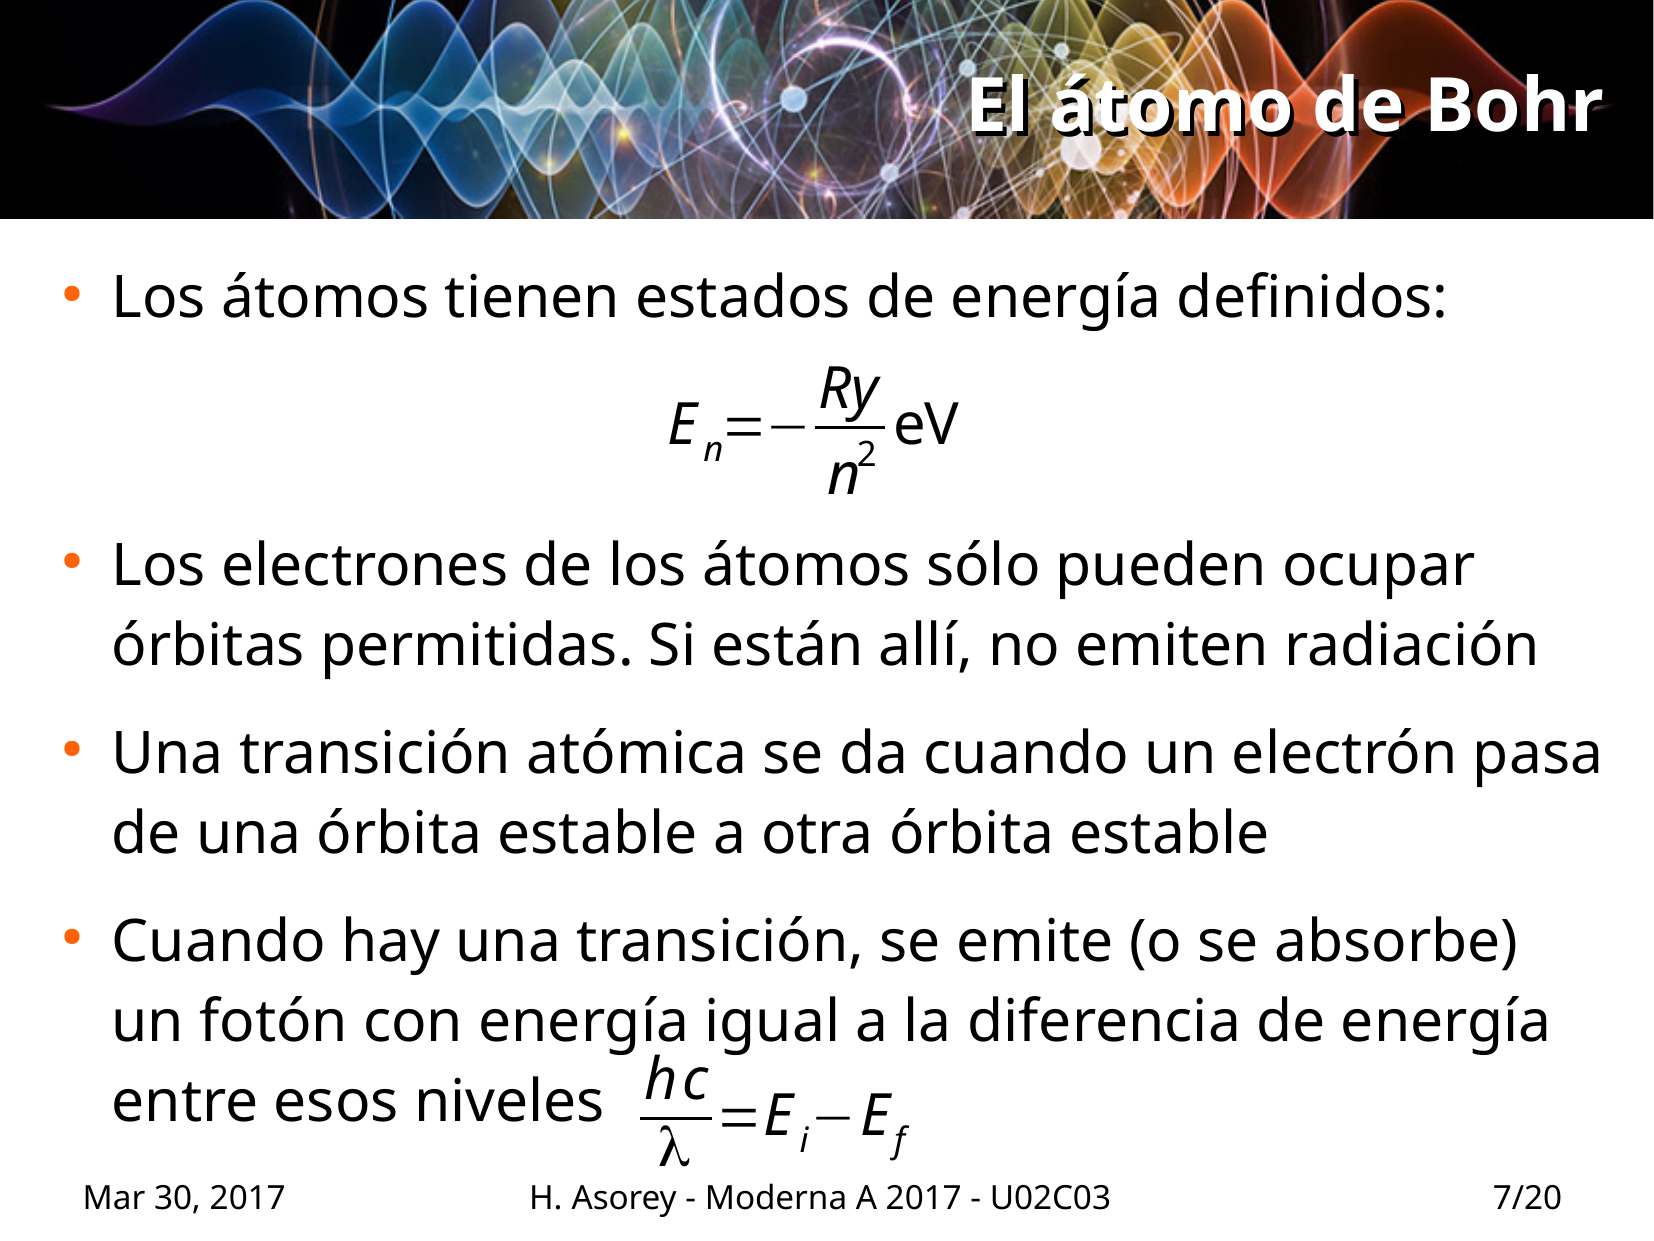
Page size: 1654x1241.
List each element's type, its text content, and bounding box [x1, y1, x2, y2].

chart [630, 1043, 916, 1171]
title El átomo de Bohr [45, 15, 1606, 191]
picture [0, 0, 1654, 219]
list Los átomos tienen estados de energía definidos: Los electrones de los átomos sólo pueden ocupar órbitas permitidas. Si están allí, no emiten radiación Una transición atómica se da cuando un electrón pasa de una órbita estable a otra órbita estable Cuando hay una transición, se emite (o se absorbe) un fotón con energía igual a la diferencia de energía entre esos niveles [45, 255, 1606, 1156]
chart [660, 352, 968, 511]
